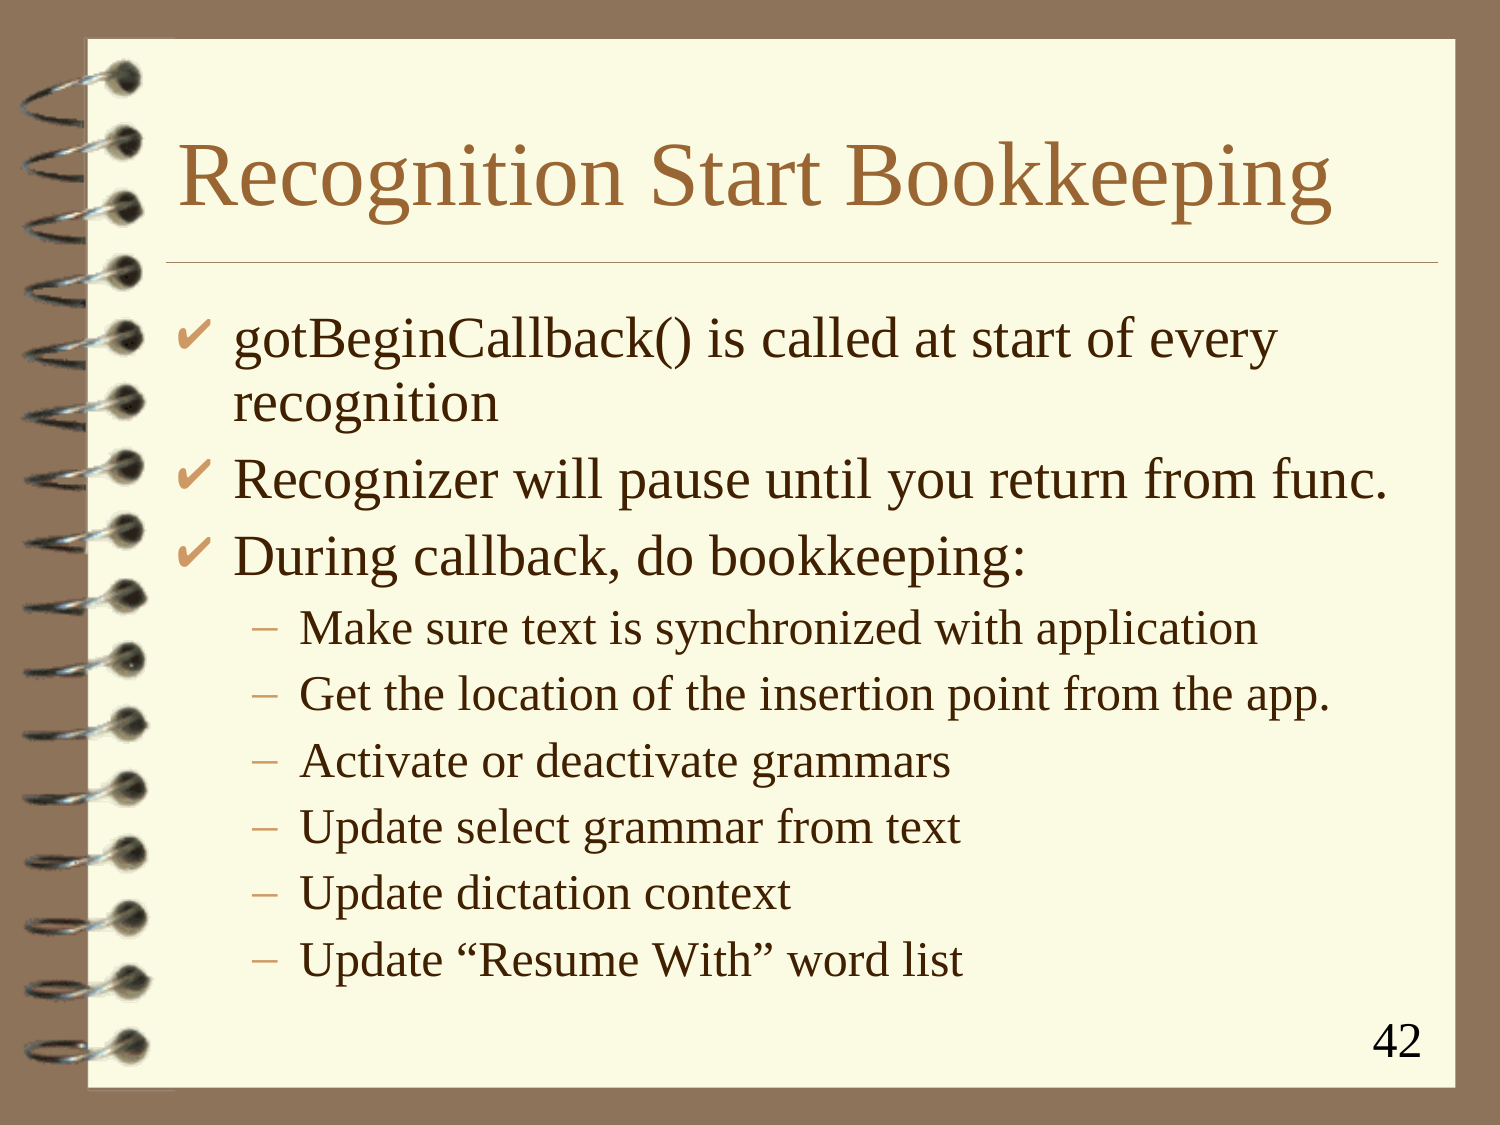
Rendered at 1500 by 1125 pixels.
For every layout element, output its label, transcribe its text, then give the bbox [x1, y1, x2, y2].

picture [0, 0, 175, 1125]
list gotBeginCallback() is called at start of every recognition Recognizer will pause until you return from func. During callback, do bookkeeping: Make sure text is synchronized with application Get the location of the insertion point from the app. Activate or deactivate grammars Update select grammar from text Update dictation context Update “Resume With” word list [162, 299, 1438, 976]
title Recognition Start Bookkeeping [162, 74, 1438, 263]
